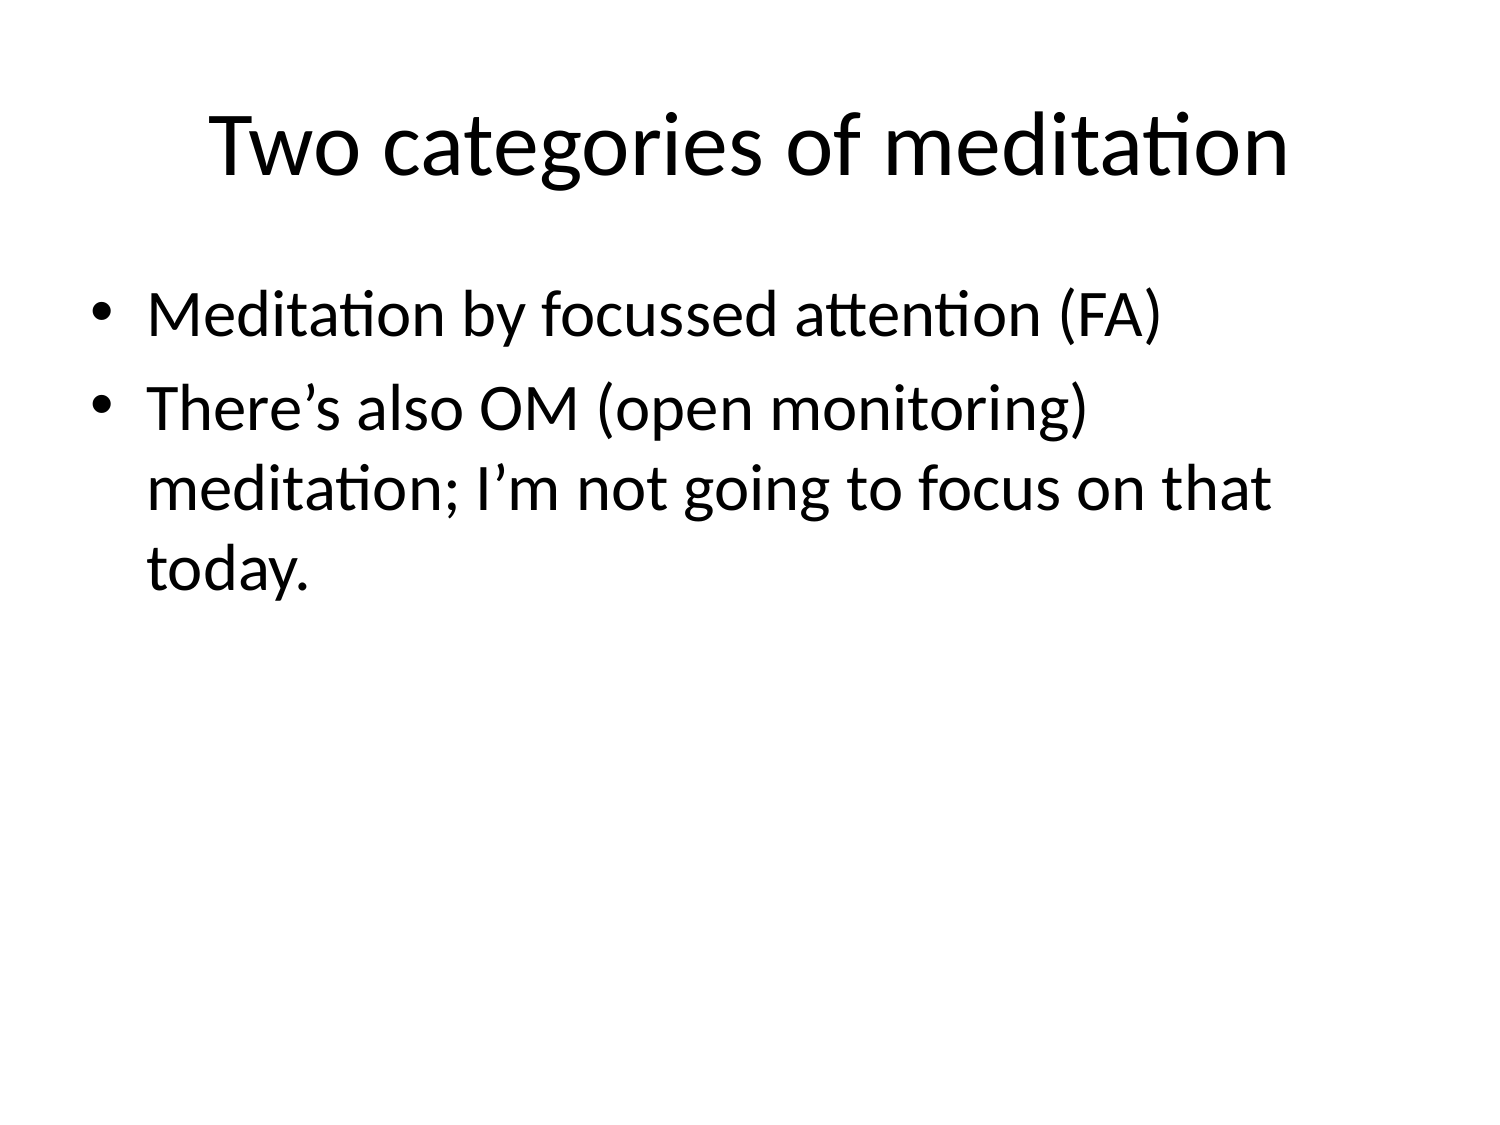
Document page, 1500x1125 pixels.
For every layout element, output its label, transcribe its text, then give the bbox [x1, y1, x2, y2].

list Meditation by focussed attention (FA) There’s also OM (open monitoring) meditation; I’m not going to focus on that today. [75, 262, 1425, 1005]
title Two categories of meditation [75, 45, 1425, 233]
